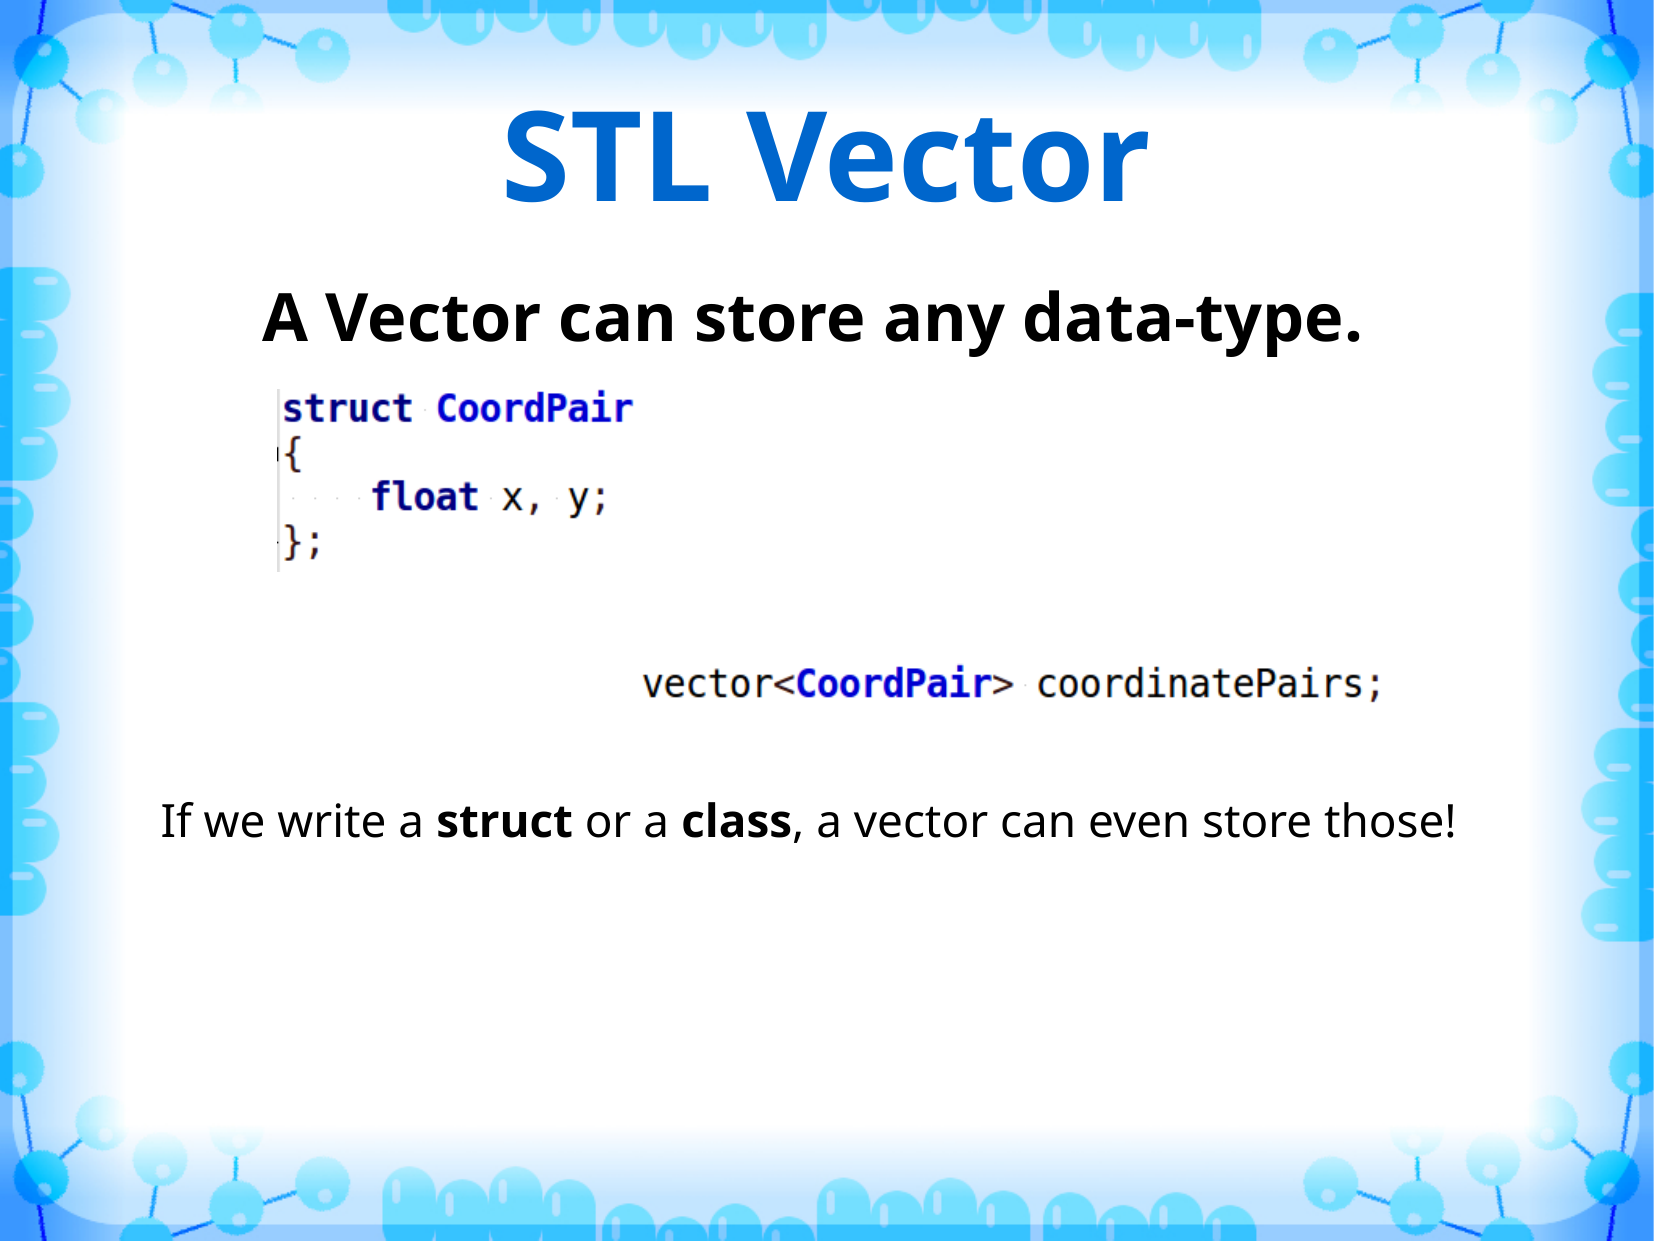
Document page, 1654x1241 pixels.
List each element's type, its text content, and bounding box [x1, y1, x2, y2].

text_box A Vector can store any data-type. [135, 270, 1492, 537]
title STL Vector [82, 49, 1571, 257]
picture [0, 0, 1654, 1241]
text_box If we write a struct or a class, a vector can even store those! [160, 788, 1545, 1131]
